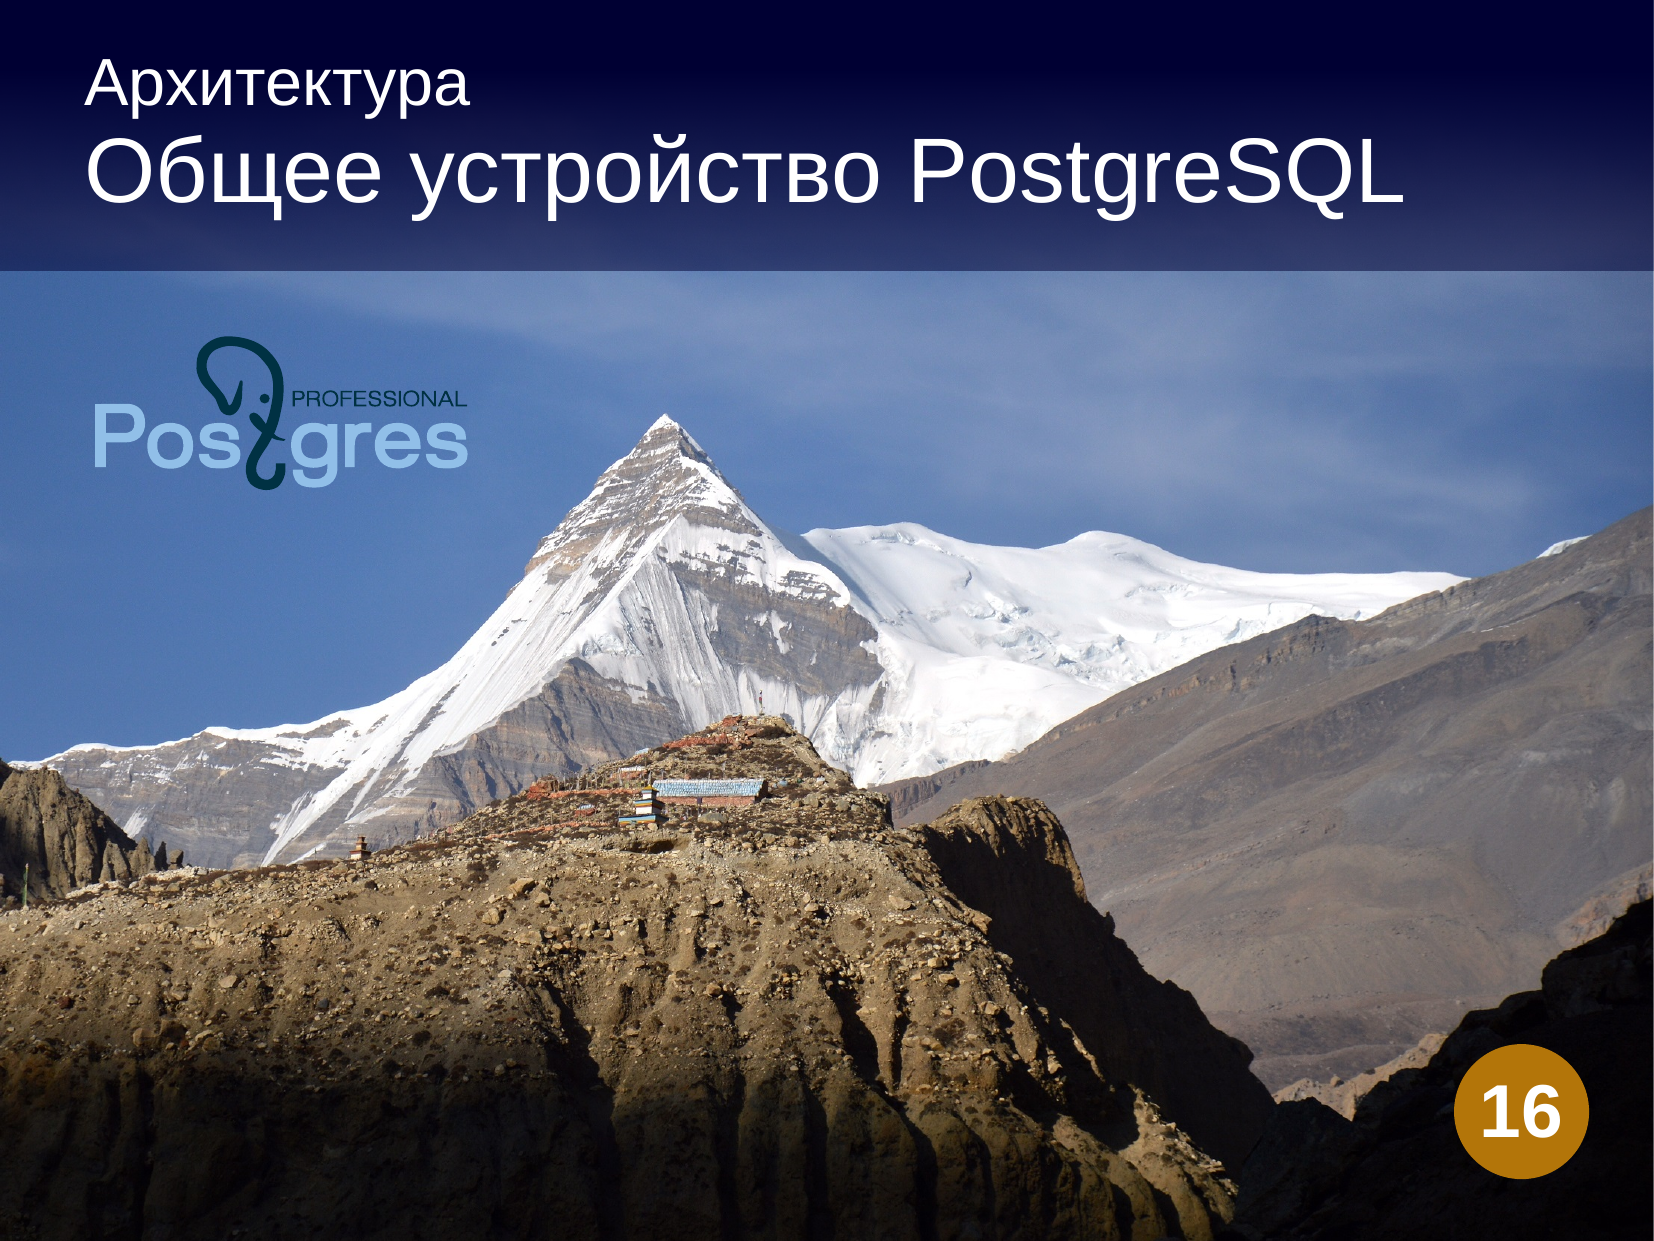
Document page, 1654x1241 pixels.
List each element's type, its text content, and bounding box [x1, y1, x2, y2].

picture [0, 271, 1654, 1241]
title Архитектура Общее устройство PostgreSQL [84, 44, 1636, 251]
text_box 16 [1454, 1044, 1590, 1180]
